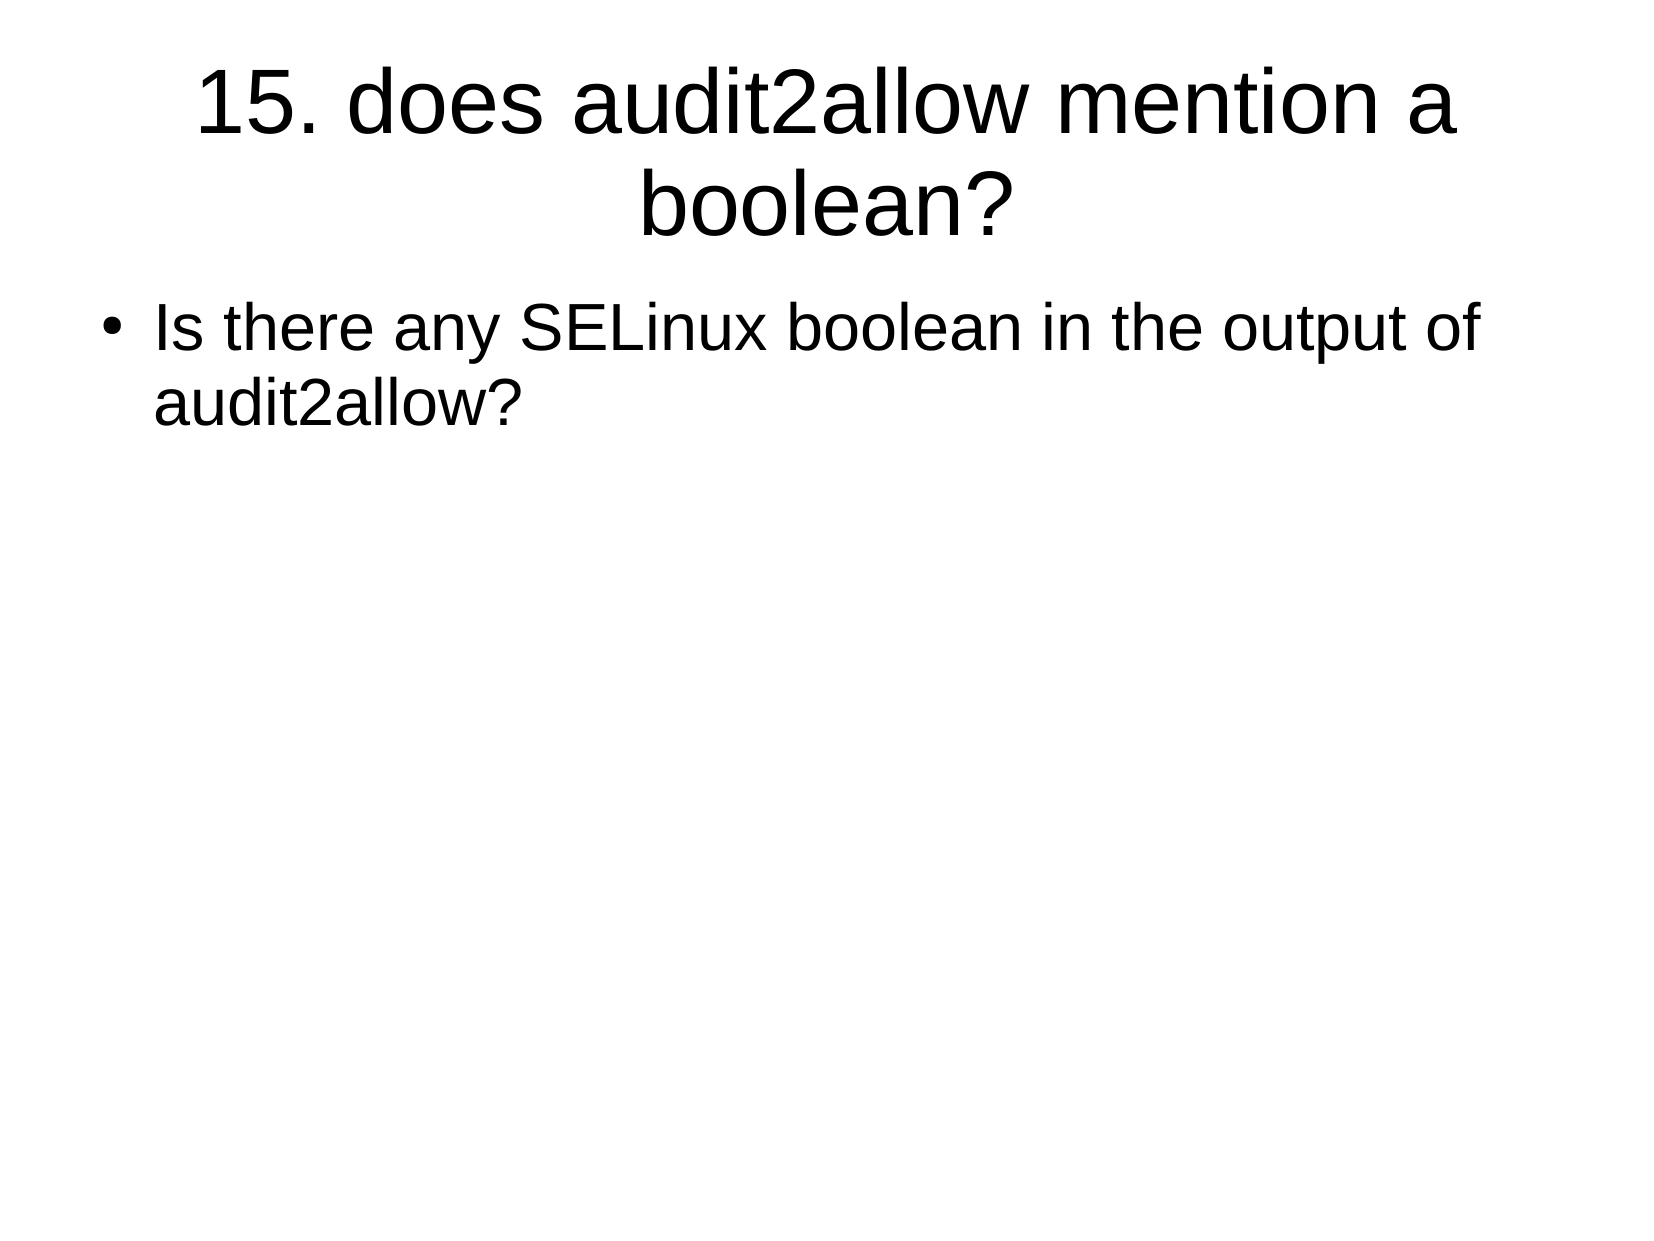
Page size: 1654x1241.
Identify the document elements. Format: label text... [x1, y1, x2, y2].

title 15. does audit2allow mention a boolean? [82, 49, 1571, 257]
list Is there any SELinux boolean in the output of audit2allow? [82, 290, 1571, 1010]
